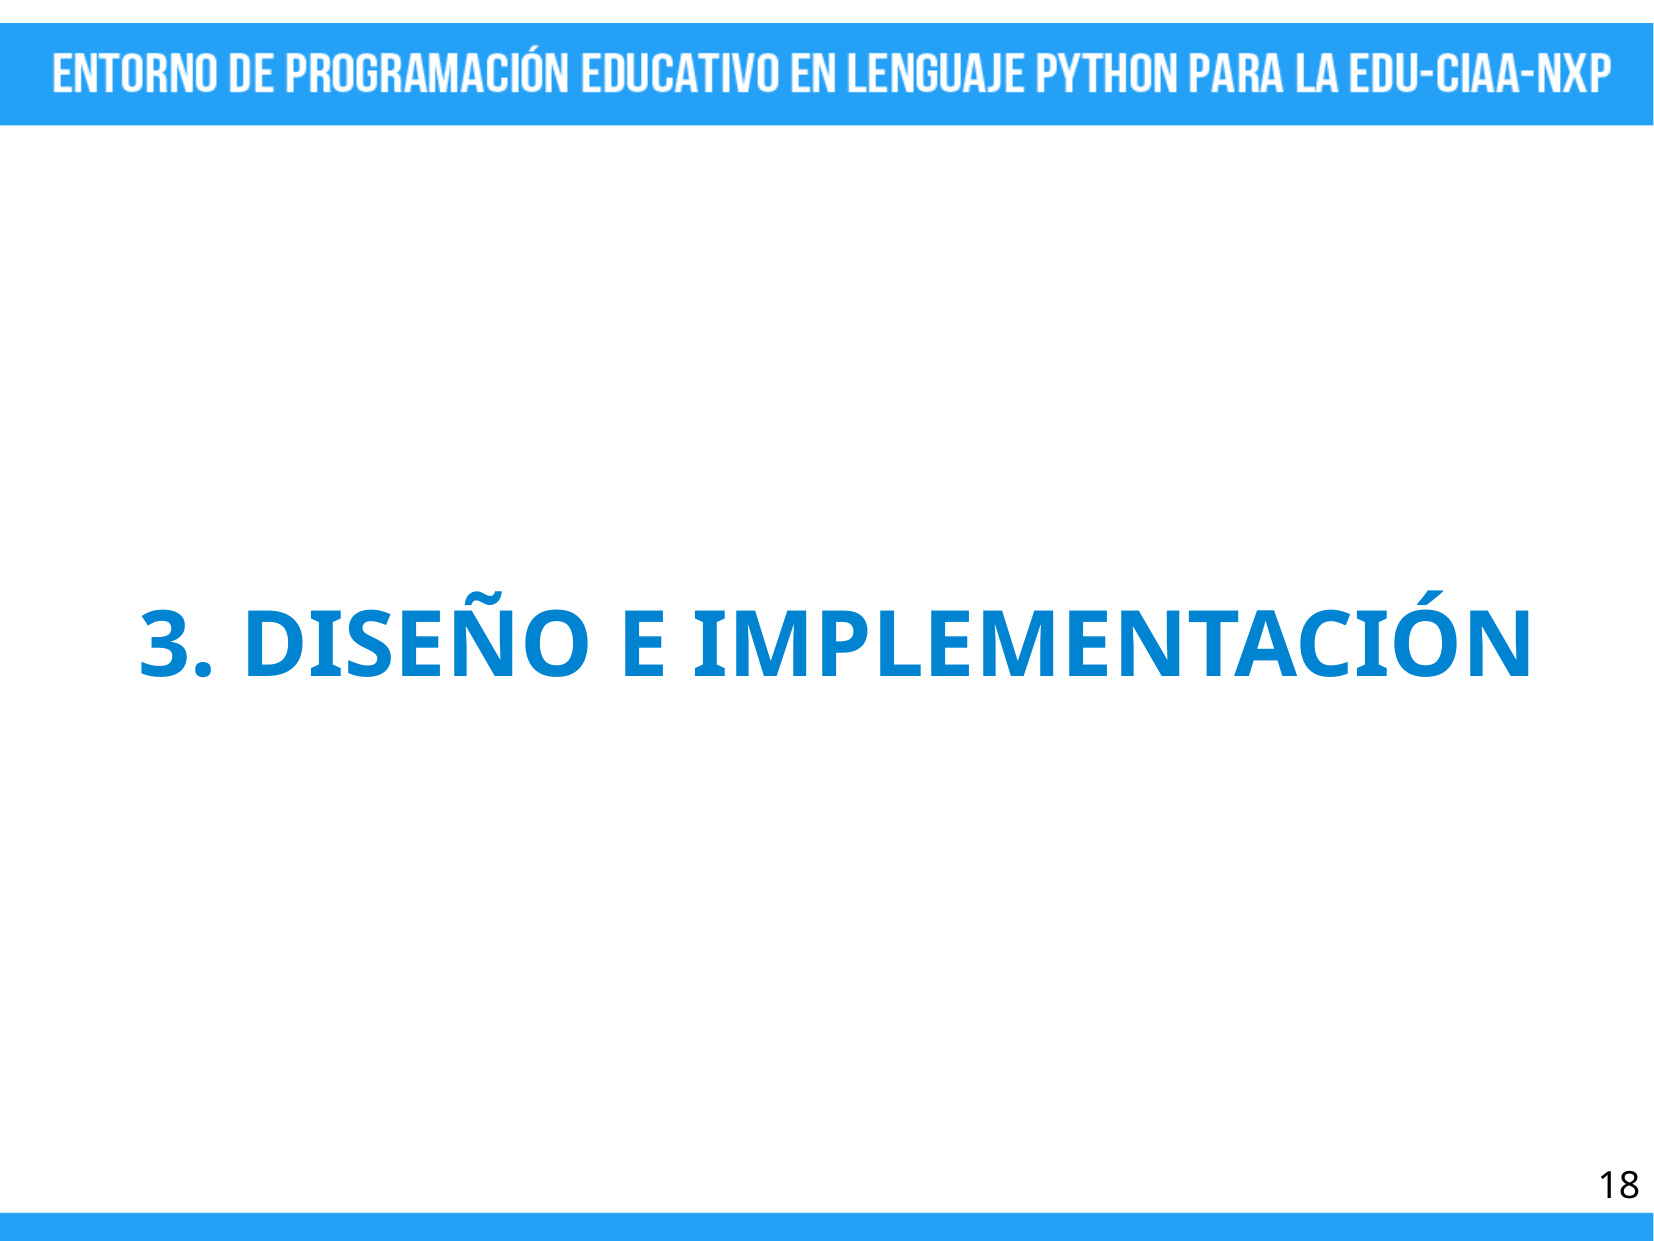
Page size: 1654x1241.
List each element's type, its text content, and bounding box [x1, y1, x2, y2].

text_box 18 [1582, 1151, 1654, 1241]
title 3. DISEÑO E IMPLEMENTACIÓN [94, 529, 1583, 753]
picture [0, 23, 1654, 1241]
